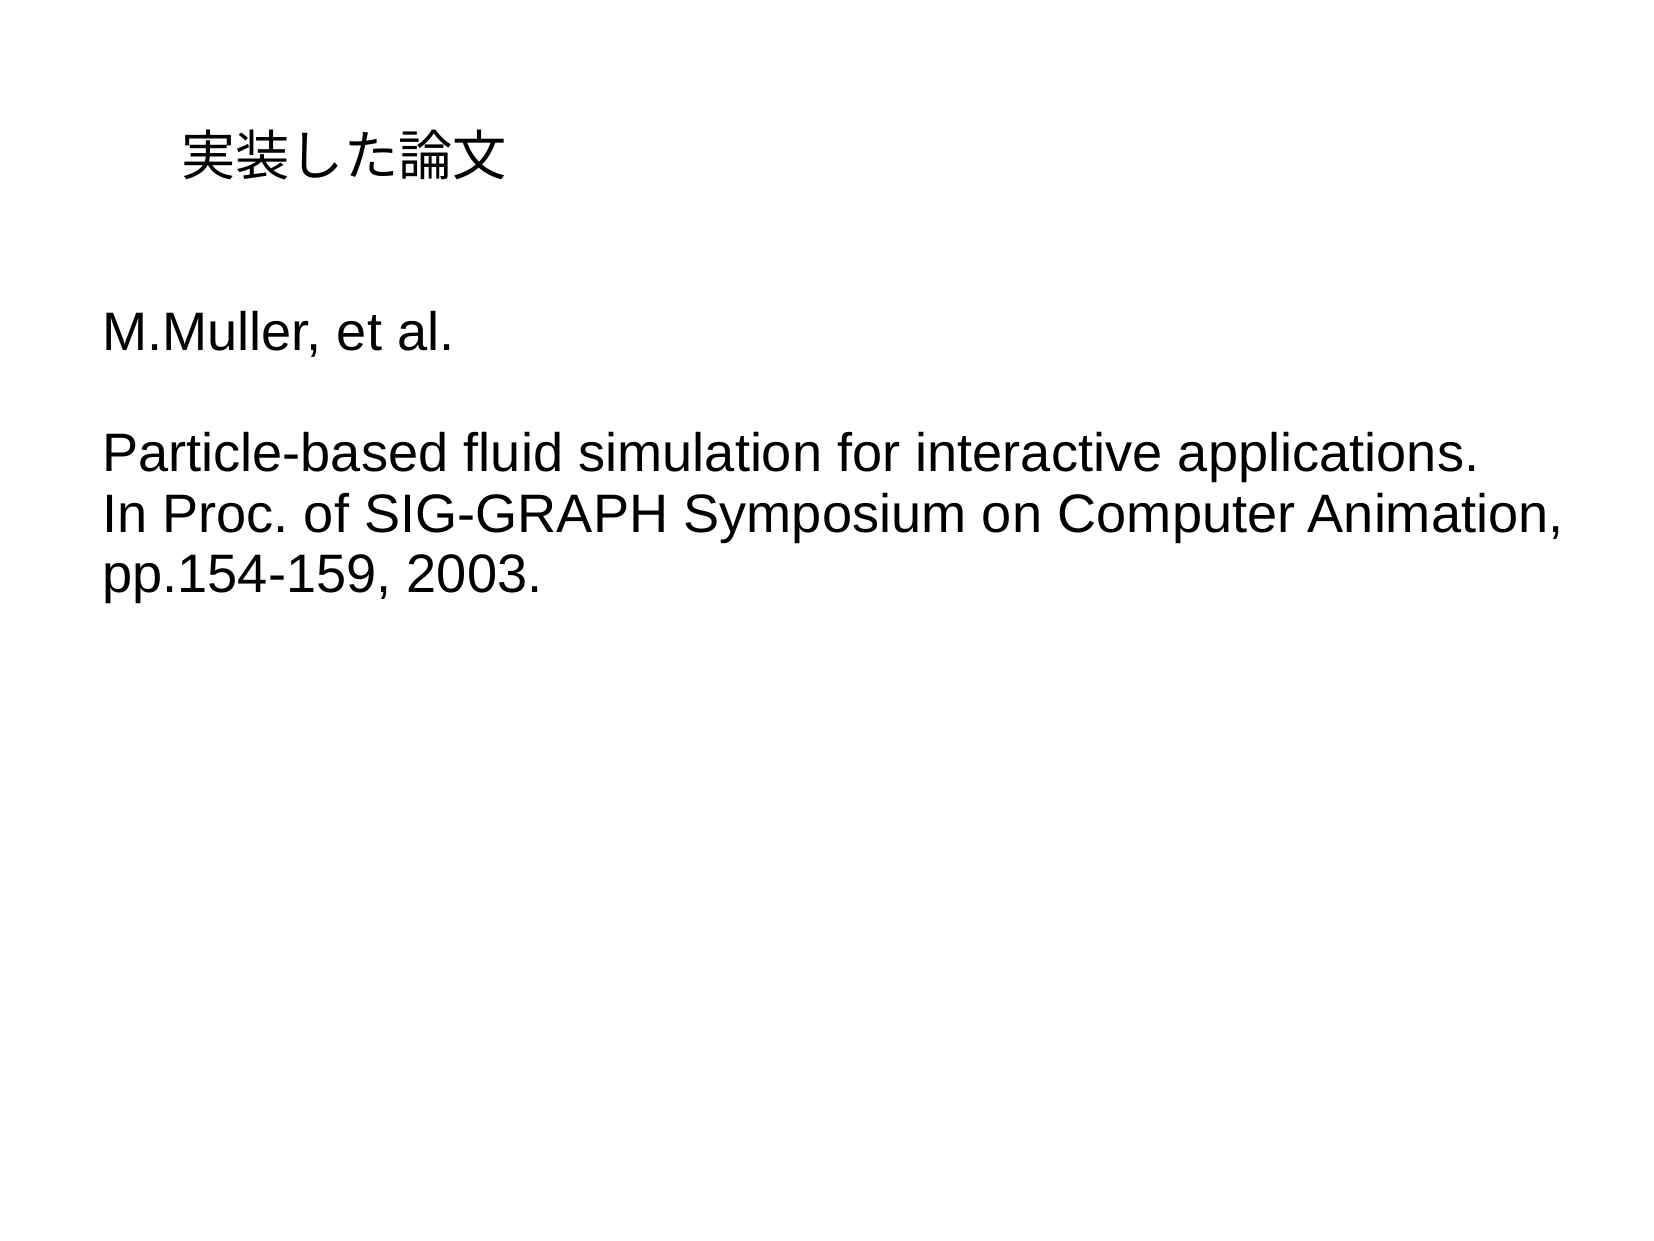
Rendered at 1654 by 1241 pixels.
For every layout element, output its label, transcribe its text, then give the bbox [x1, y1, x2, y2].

text_box M.Muller, et al. Particle-based ﬂuid simulation for interactive applications. In Proc. of SIG-GRAPH Symposium on Computer Animation, pp.154-159, 2003. [87, 294, 1577, 673]
text_box 実装した論文 [181, 112, 976, 188]
